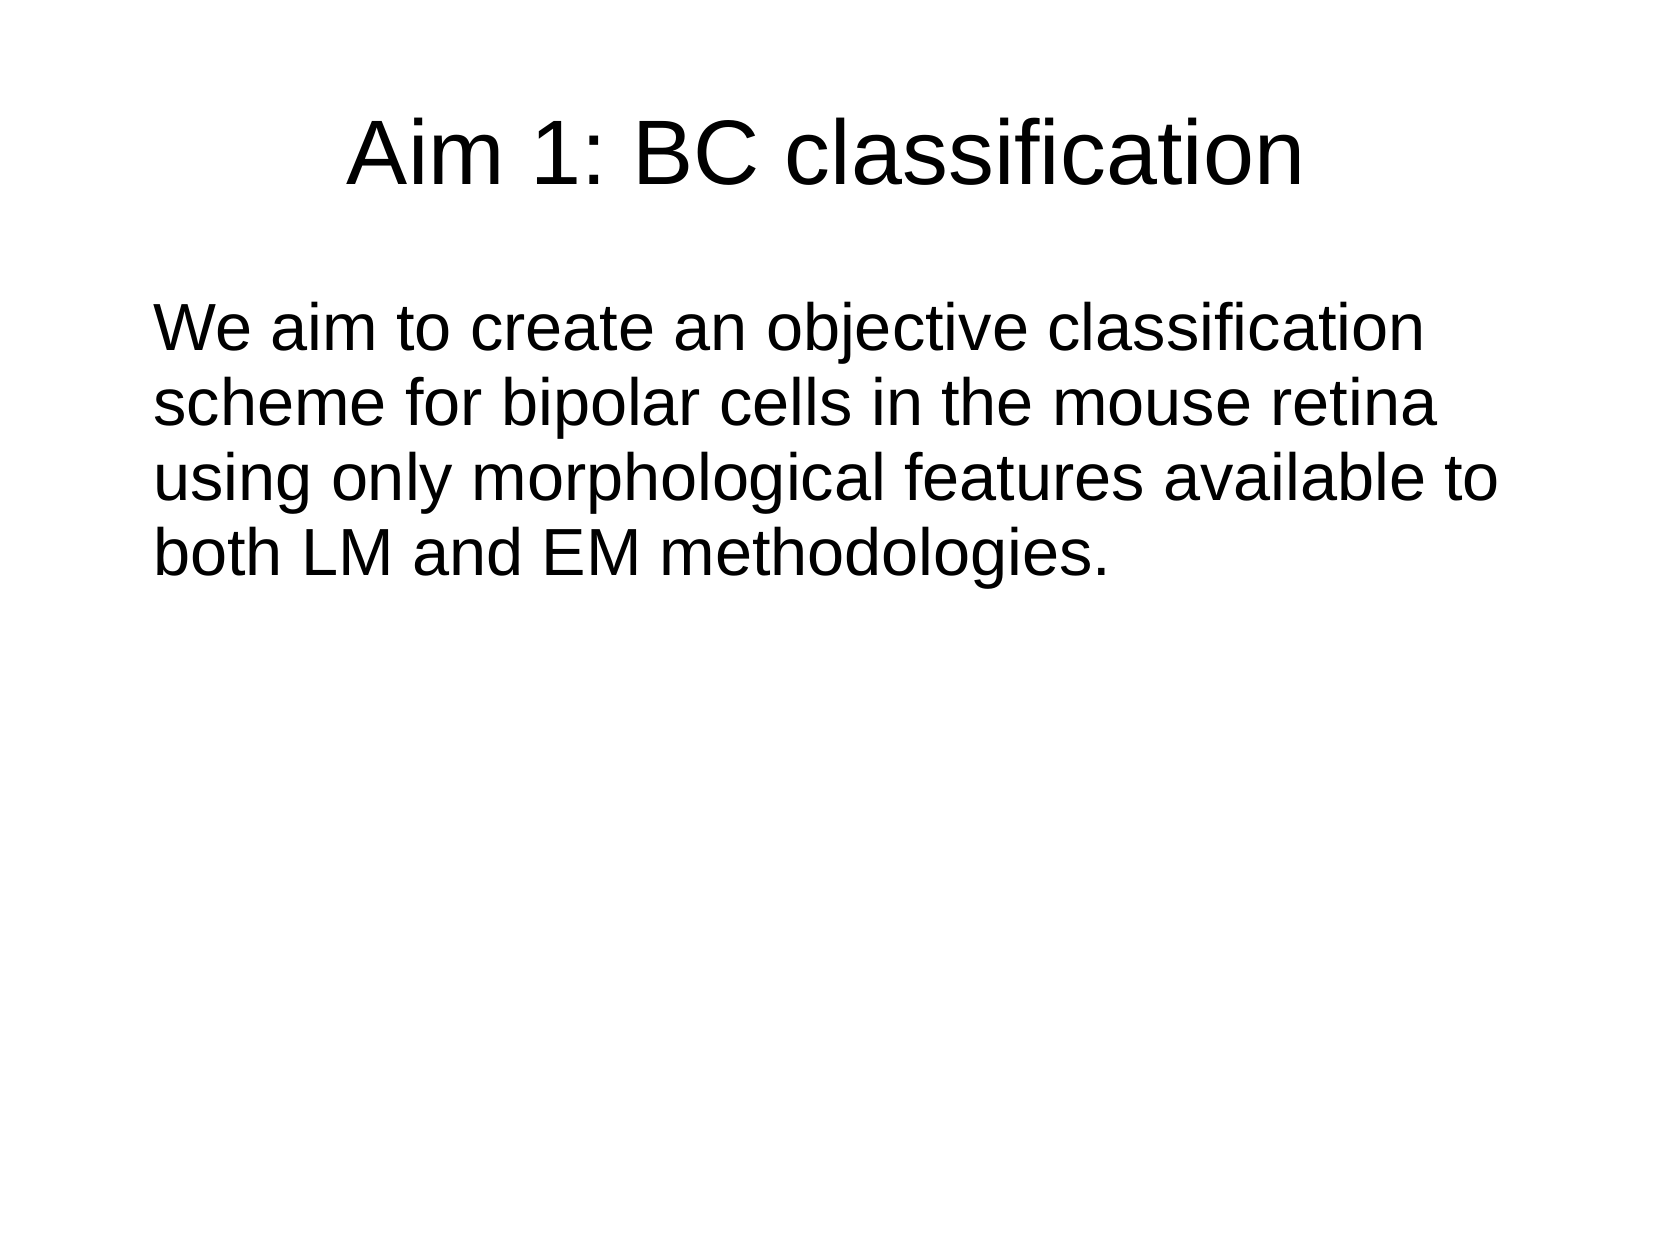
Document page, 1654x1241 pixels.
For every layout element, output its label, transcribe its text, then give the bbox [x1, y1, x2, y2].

list We aim to create an objective classification scheme for bipolar cells in the mouse retina using only morphological features available to both LM and EM methodologies. [82, 290, 1571, 1109]
title Aim 1: BC classification [82, 49, 1571, 257]
